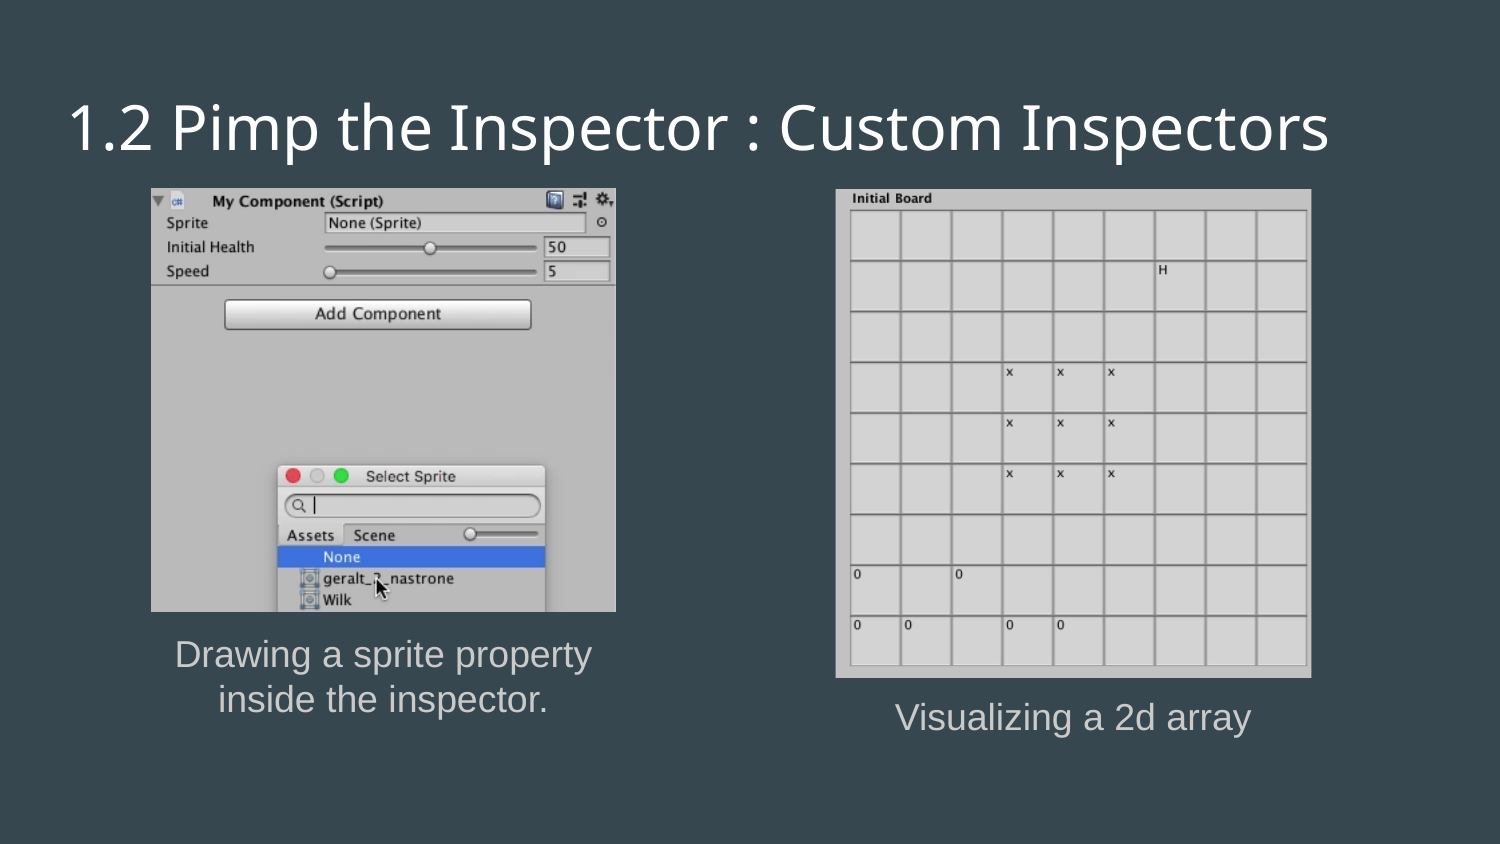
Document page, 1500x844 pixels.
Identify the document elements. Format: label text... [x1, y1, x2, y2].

text_box Drawing a sprite property inside the inspector. [151, 615, 616, 750]
title 1.2 Pimp the Inspector : Custom Inspectors [51, 72, 1449, 167]
picture [835, 189, 1312, 678]
picture [151, 188, 616, 612]
text_box Visualizing a 2d array [866, 677, 1281, 750]
